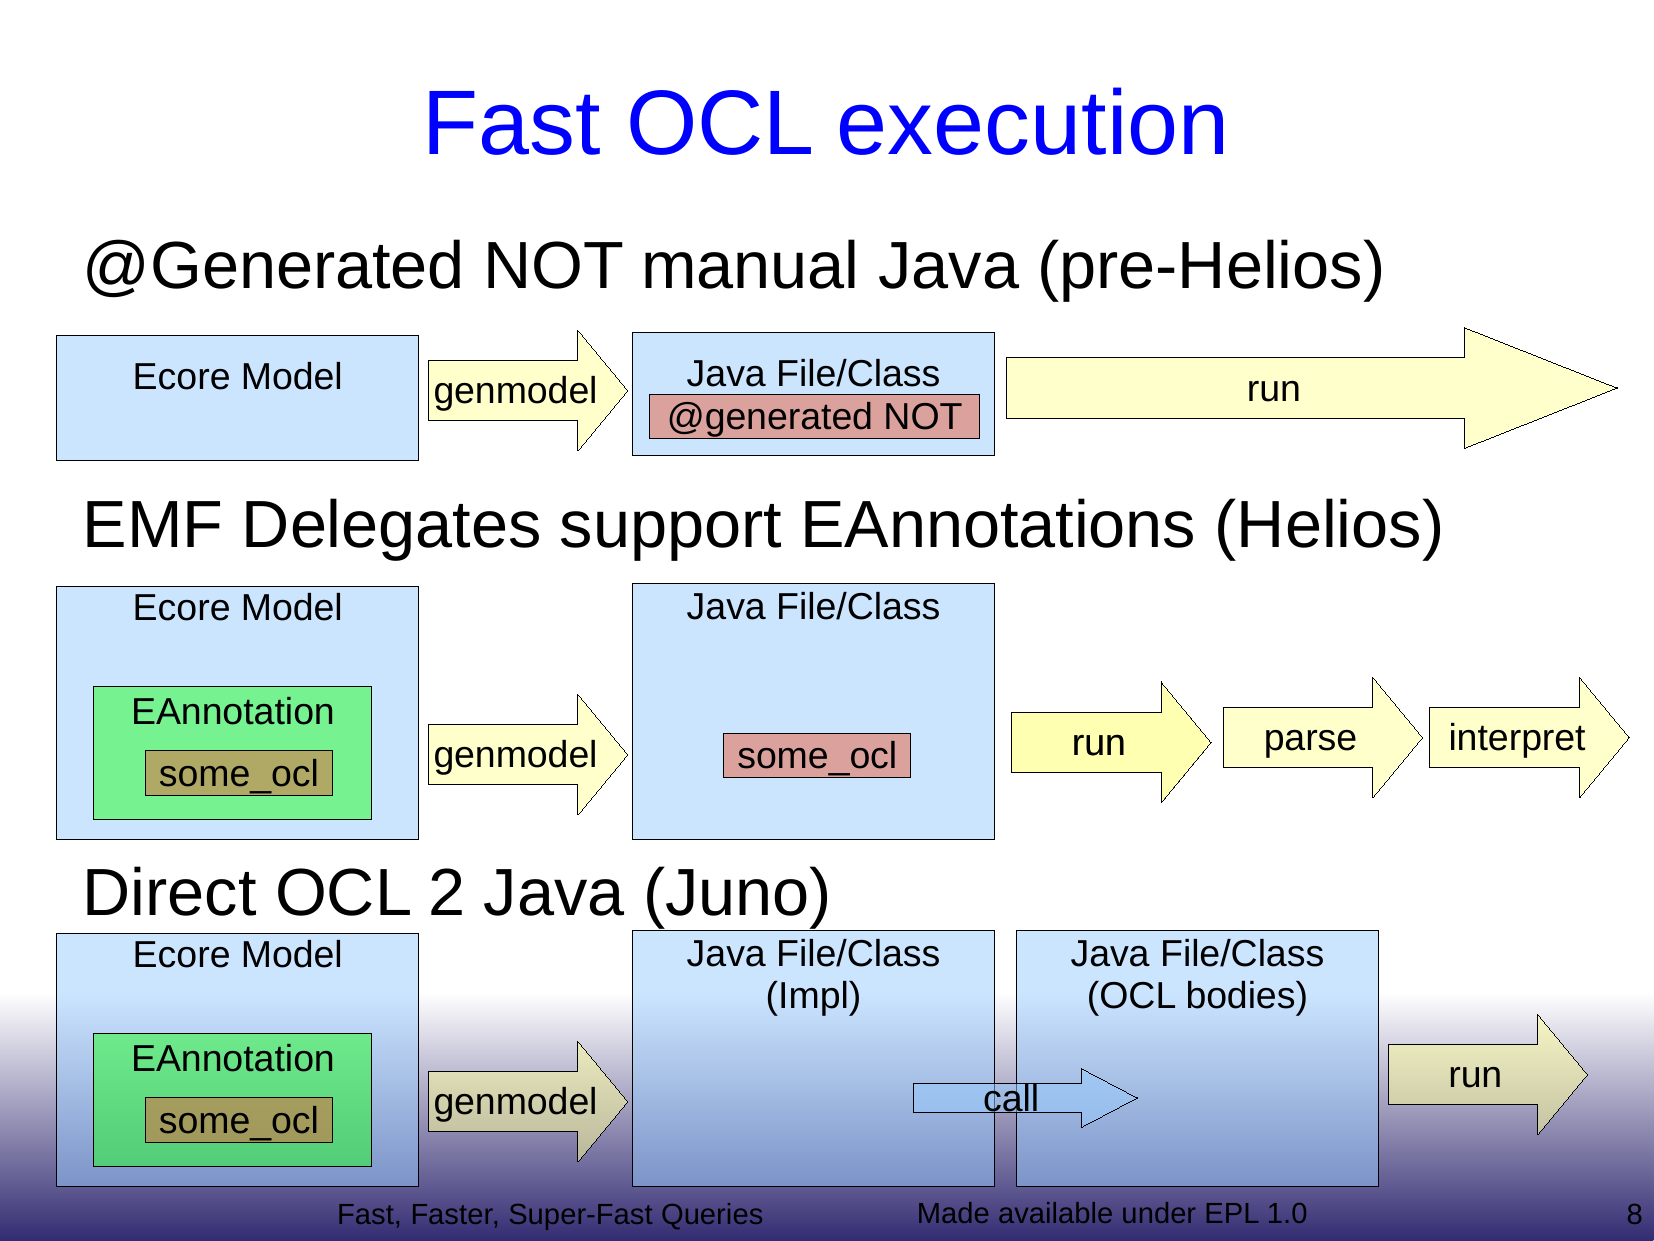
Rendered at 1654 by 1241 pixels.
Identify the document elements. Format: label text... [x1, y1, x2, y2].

title Fast OCL execution [82, 49, 1571, 196]
text_box Ecore Model [56, 335, 419, 461]
text_box genmodel [428, 330, 628, 451]
text_box Ecore Model [56, 586, 419, 840]
text_box genmodel [428, 1041, 628, 1162]
text_box call [913, 1068, 1138, 1128]
text_box interpret [1429, 677, 1630, 798]
text_box Java File/Class (OCL bodies) [1016, 930, 1379, 1187]
text_box parse [1223, 677, 1423, 798]
text_box run [1006, 327, 1618, 449]
text_box genmodel [428, 694, 628, 815]
list @Generated NOT manual Java (pre-Helios) EMF Delegates support EAnnotations (Helios) Direct OCL 2 Java (Juno) [82, 227, 1571, 1034]
text_box @generated NOT [649, 394, 980, 439]
text_box Ecore Model [56, 933, 419, 1187]
text_box run [1011, 681, 1212, 803]
text_box EAnnotation [93, 1033, 372, 1167]
text_box Java File/Class [632, 332, 995, 456]
text_box EAnnotation [93, 686, 372, 820]
text_box Java File/Class [632, 583, 995, 840]
text_box Java File/Class (Impl) [632, 930, 995, 1187]
text_box some_ocl [145, 750, 333, 796]
text_box some_ocl [723, 733, 911, 778]
text_box some_ocl [145, 1097, 333, 1143]
text_box run [1388, 1014, 1588, 1135]
